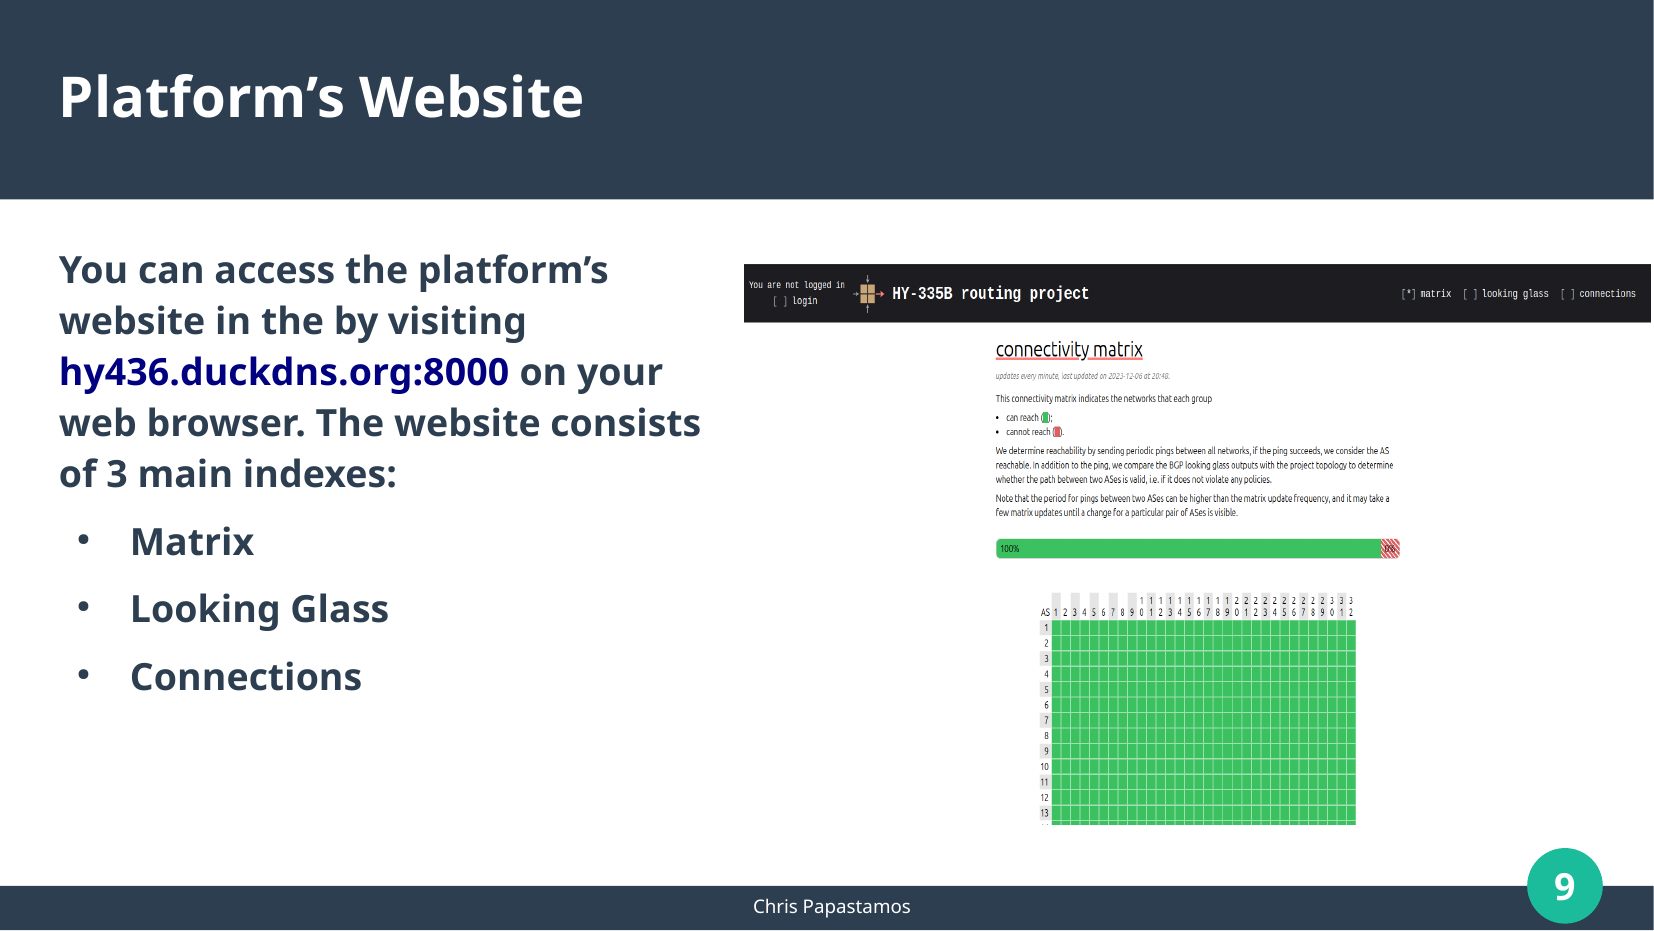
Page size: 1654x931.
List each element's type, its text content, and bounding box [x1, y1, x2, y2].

title Platform’s Website [59, 37, 1595, 155]
picture [744, 264, 1651, 826]
text_box Chris Papastamos [638, 888, 1026, 926]
list You can access the platform’s website in the by visiting hy436.duckdns.org:8000 on your web browser. The website consists of 3 main indexes: Matrix Looking Glass Connections [59, 243, 713, 864]
